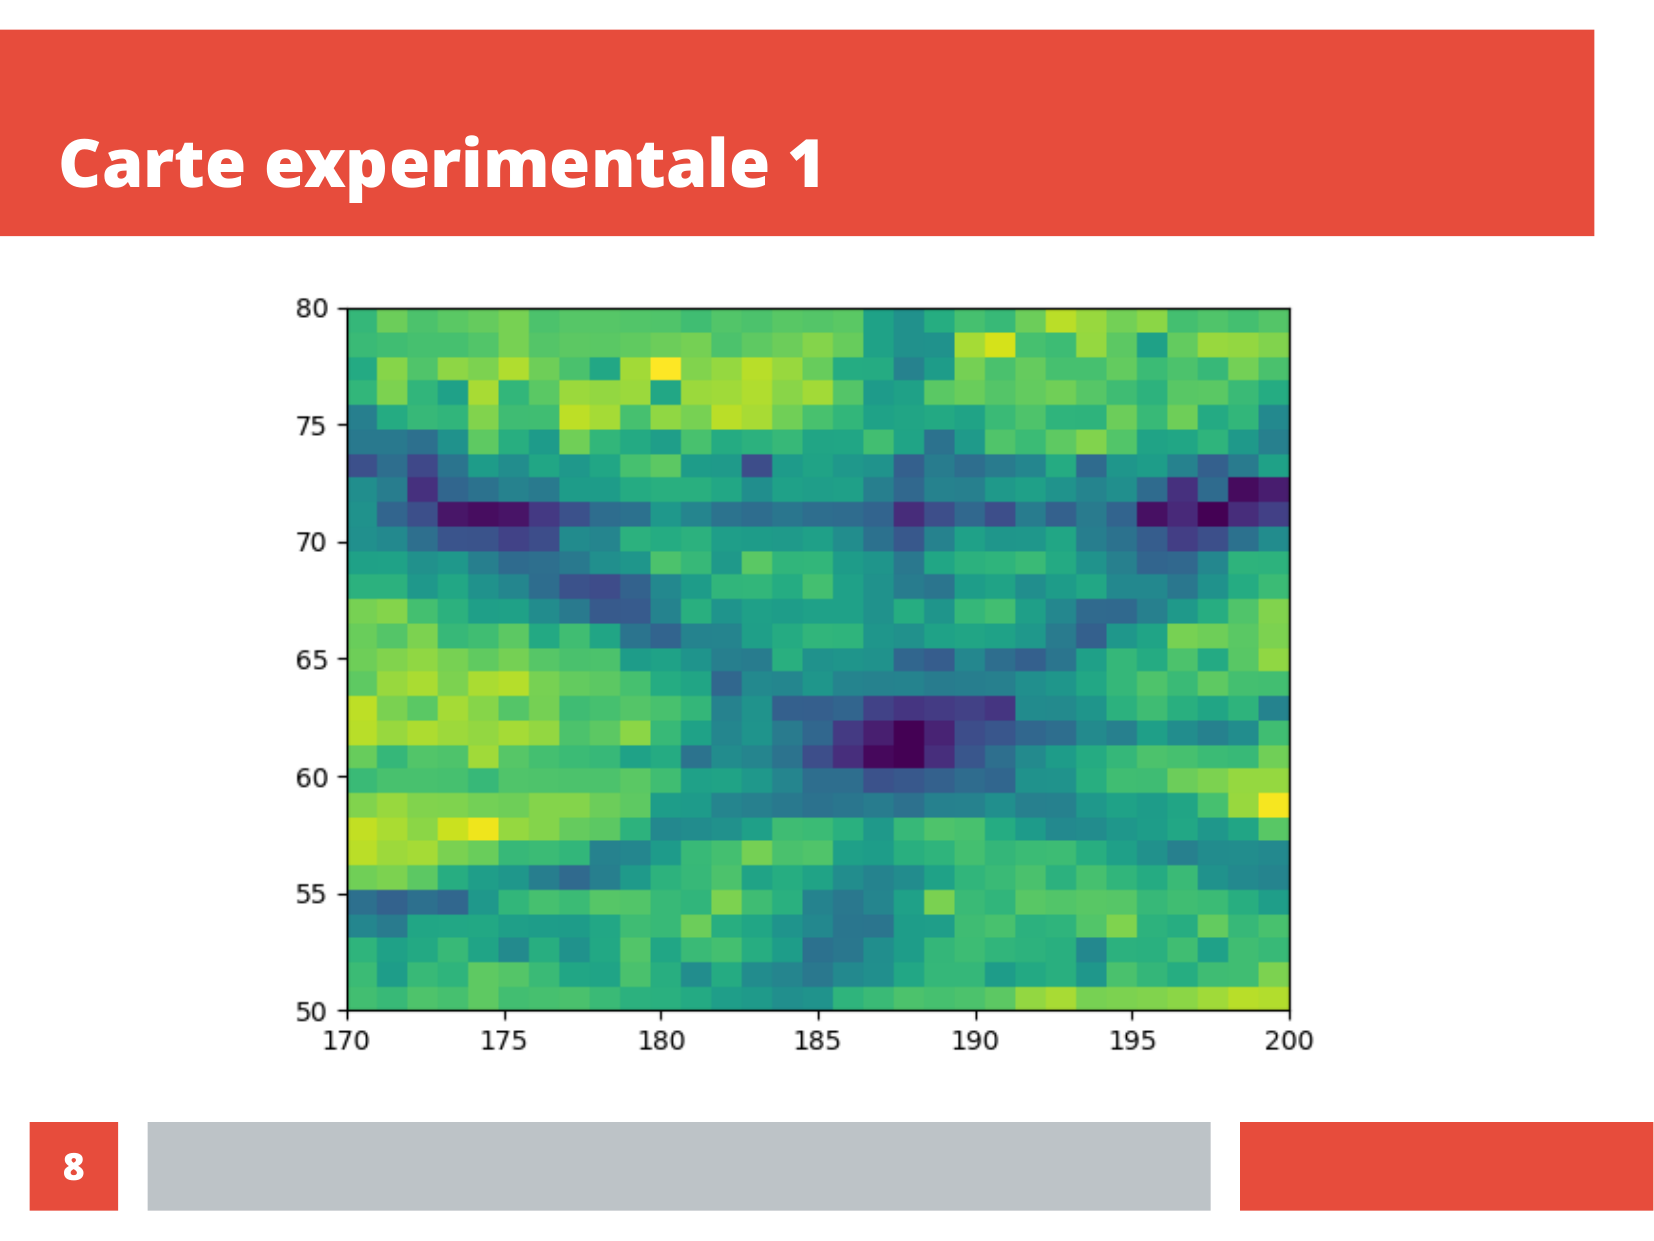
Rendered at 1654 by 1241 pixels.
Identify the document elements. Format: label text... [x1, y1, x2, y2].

title Carte experimentale 1 [59, 59, 1595, 207]
picture [195, 270, 1411, 1081]
